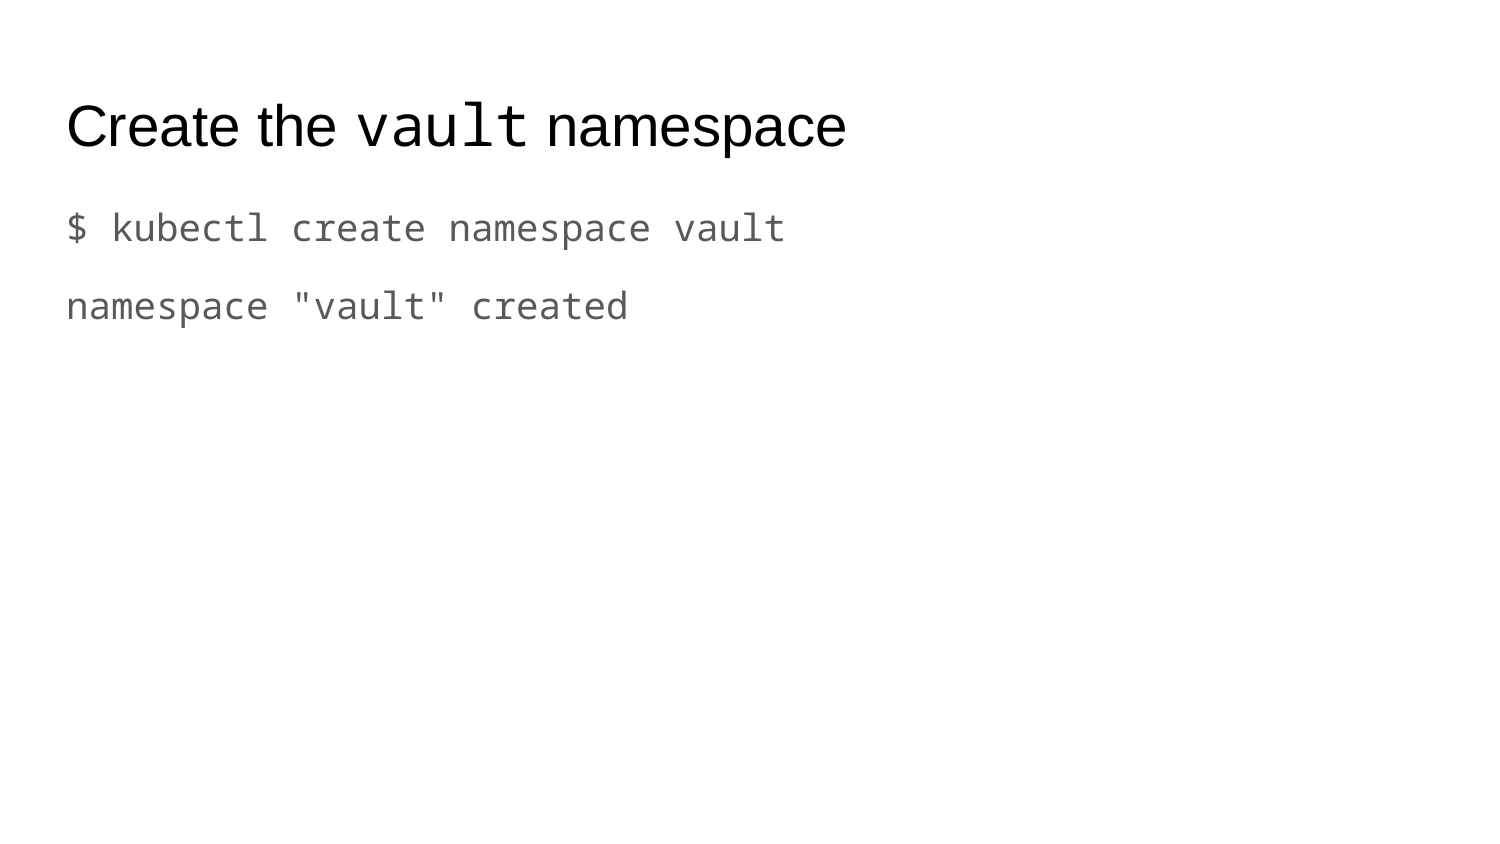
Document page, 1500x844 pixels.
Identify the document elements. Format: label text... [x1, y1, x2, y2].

title Create the vault namespace [51, 72, 1449, 167]
list $ kubectl create namespace vault namespace "vault" created [51, 189, 1449, 750]
